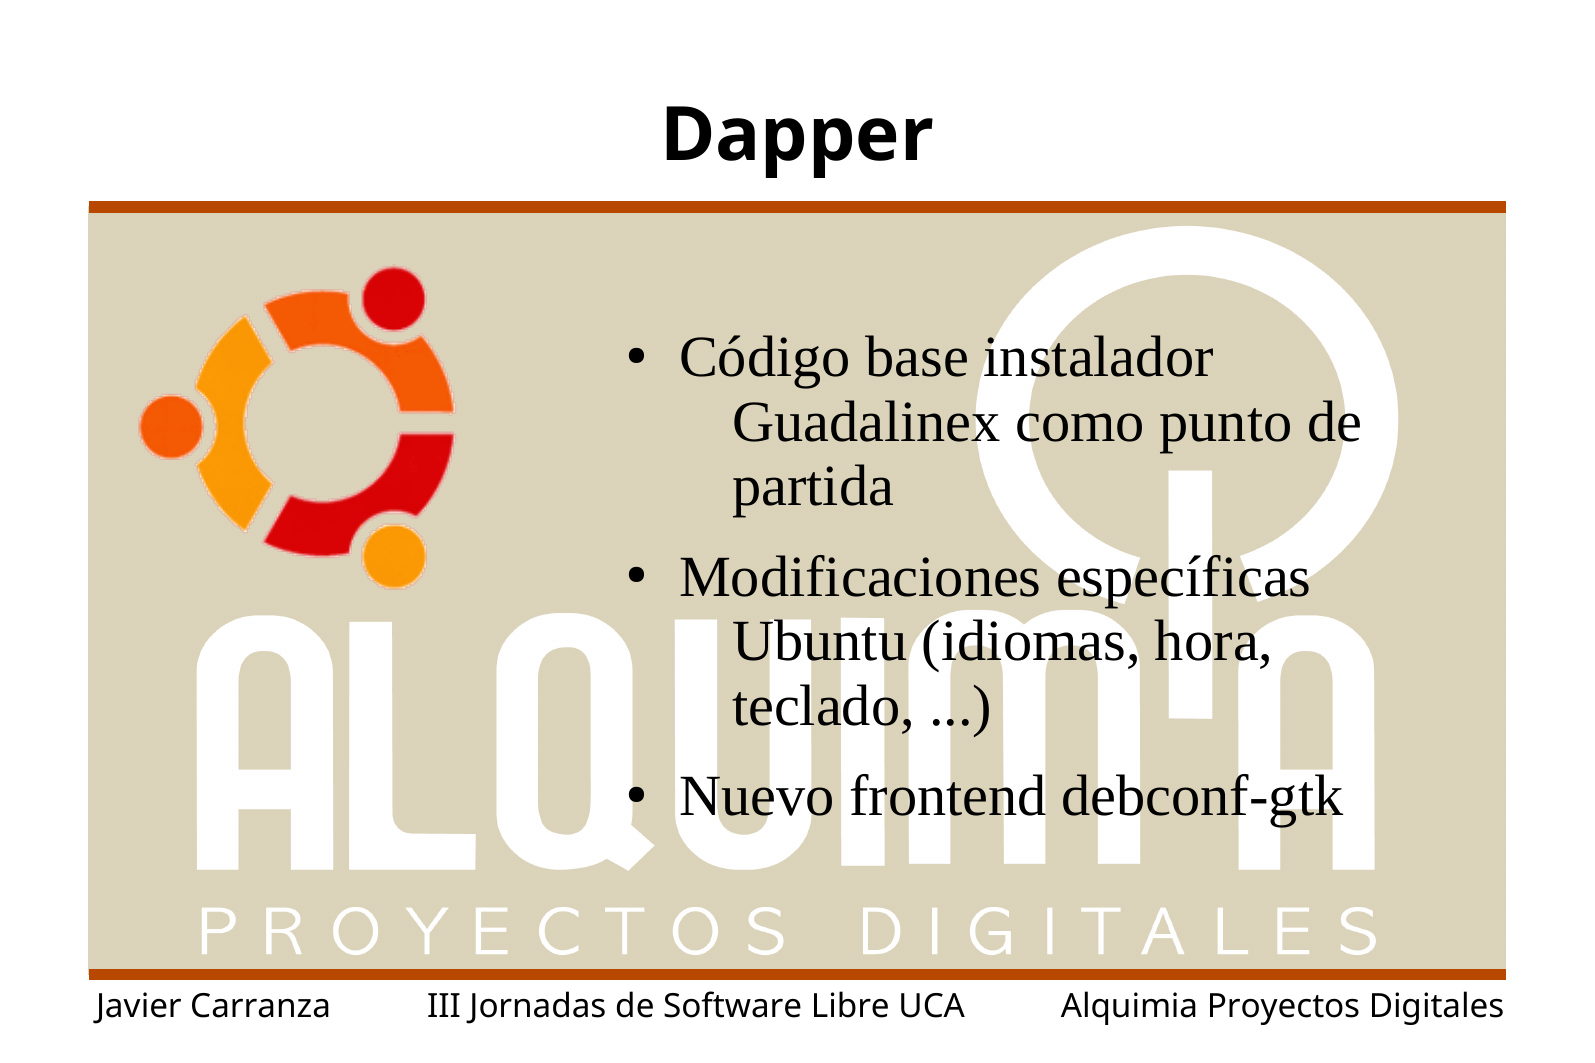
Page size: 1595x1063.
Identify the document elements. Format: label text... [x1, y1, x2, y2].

text_box Javier Carranza III Jornadas de Software Libre UCA Alquimia Proyectos Digitales [85, 974, 1510, 1048]
picture [88, 220, 1506, 969]
list Código base instalador Guadalinex como punto de partida Modificaciones específicas Ubuntu (idiomas, hora, teclado, ...) Nuevo frontend debconf-gtk [590, 324, 1447, 871]
title Dapper [79, 42, 1515, 220]
